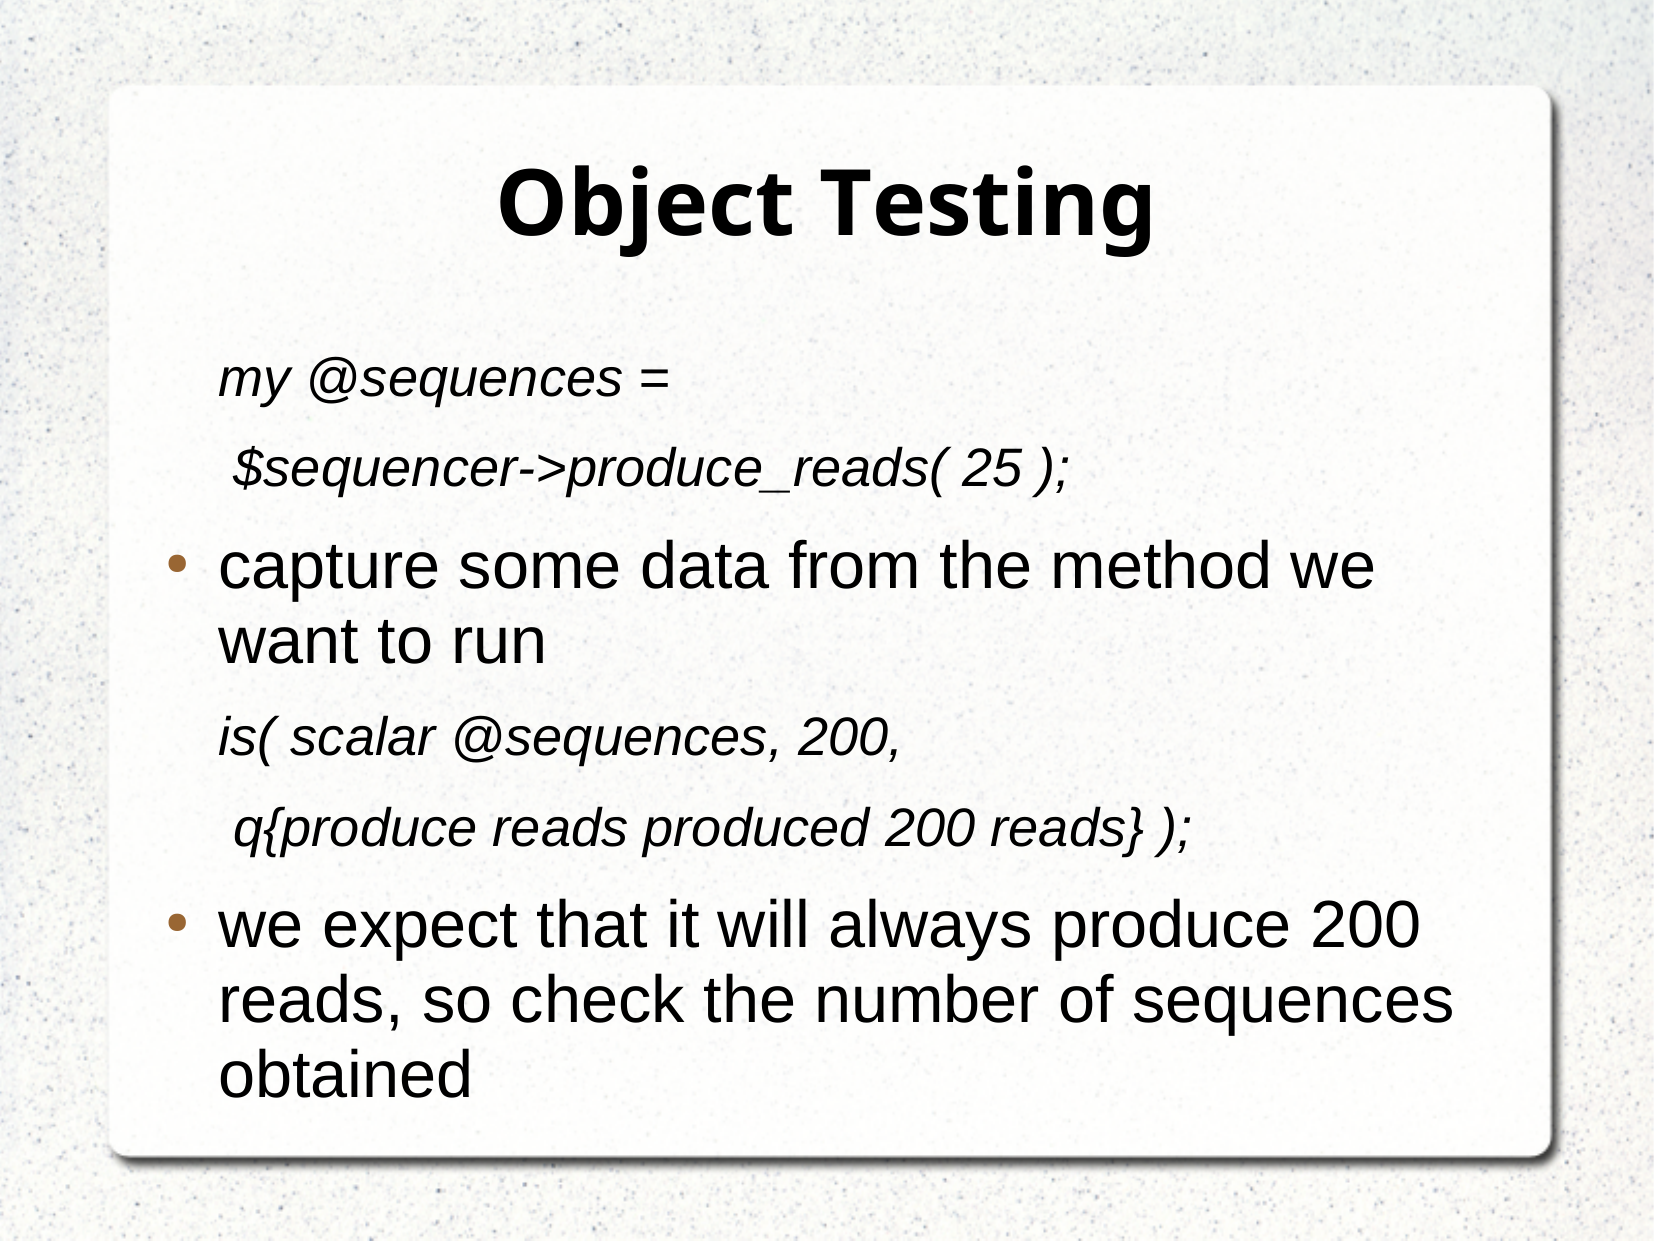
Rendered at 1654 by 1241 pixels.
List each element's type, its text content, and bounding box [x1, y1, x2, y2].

picture [0, 0, 1654, 1241]
title Object Testing [118, 96, 1536, 304]
list my @sequences = $sequencer->produce_reads( 25 ); capture some data from the method we want to run is( scalar @sequences, 200, q{produce reads produced 200 reads} ); we expect that it will always produce 200 reads, so check the number of sequences obtained [147, 347, 1506, 1111]
